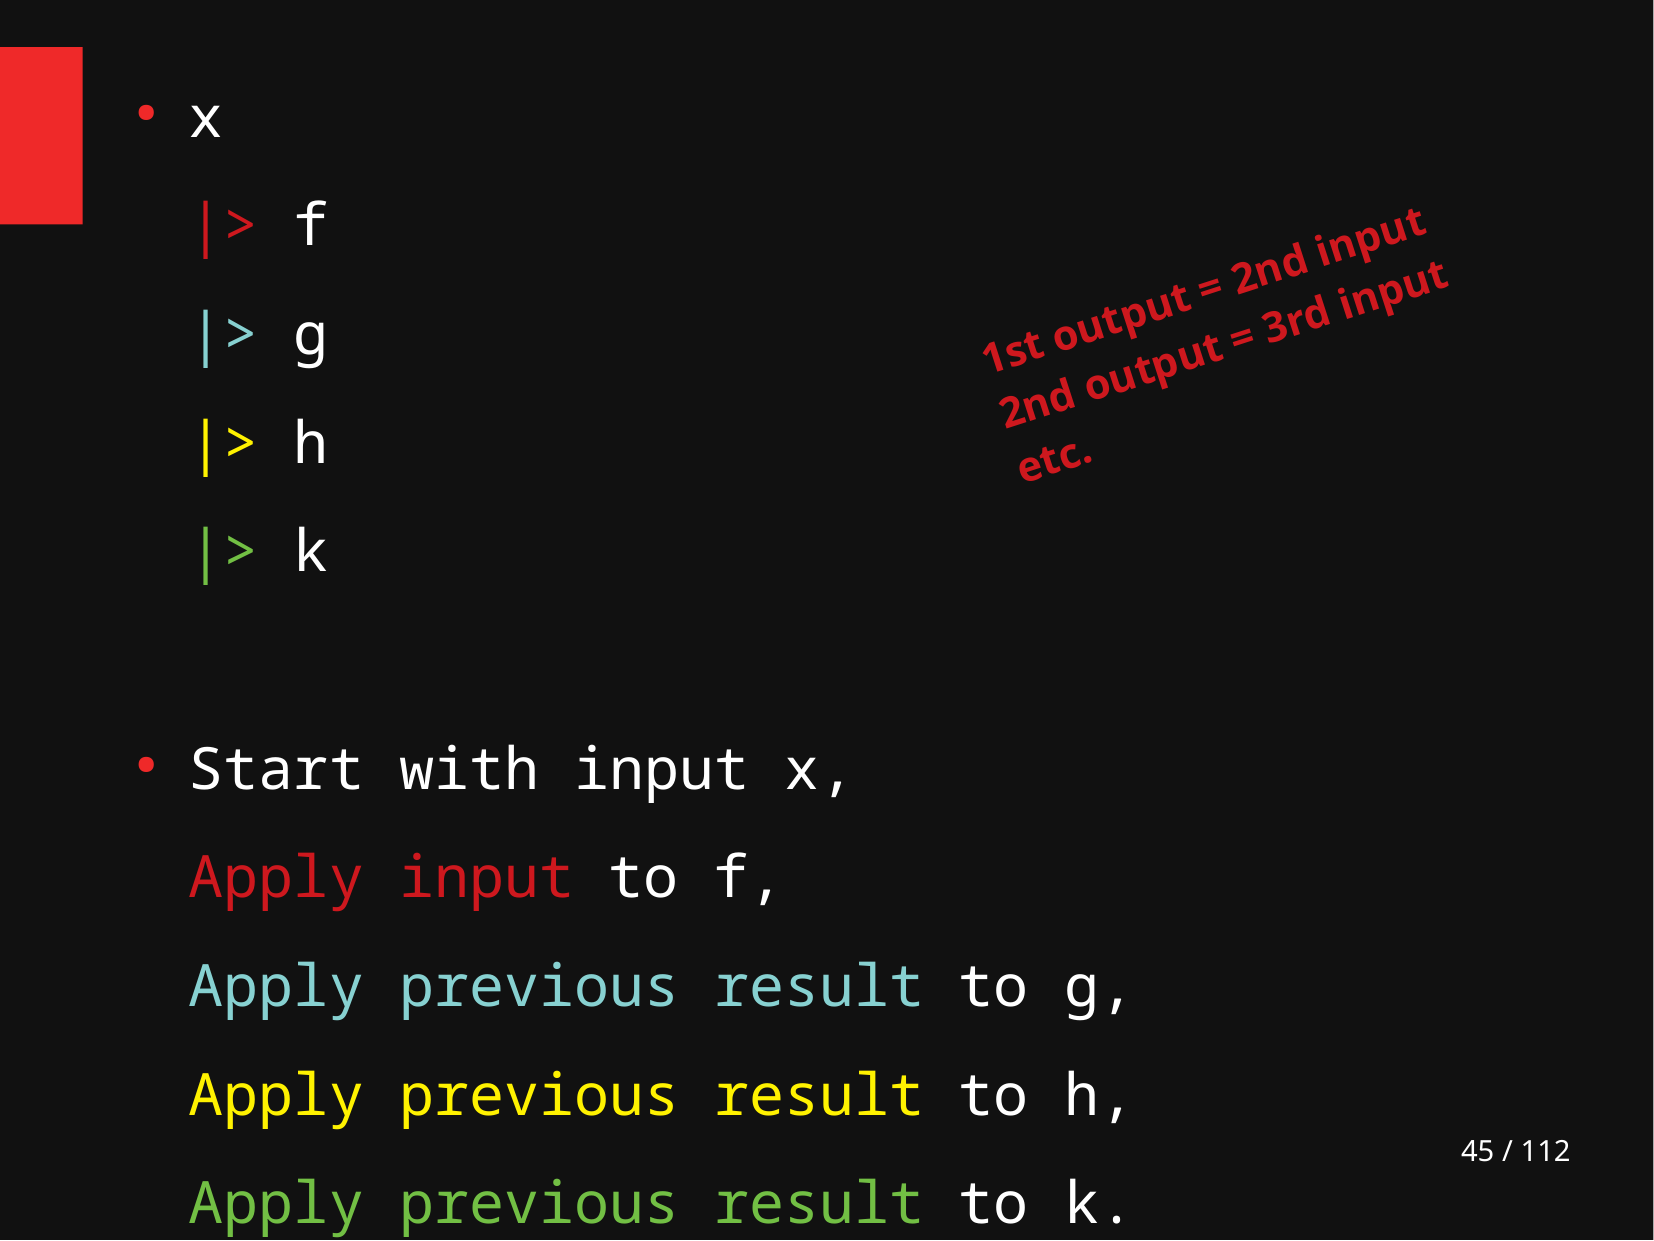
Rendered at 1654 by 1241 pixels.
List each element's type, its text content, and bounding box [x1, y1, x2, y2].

list x |> f |> g |> h |> k Start with input x, Apply input to f, Apply previous result to g, Apply previous result to h, Apply previous result to k. [118, 75, 1536, 1074]
text_box 1st output = 2nd input 2nd output = 3rd input etc. [957, 171, 1515, 537]
